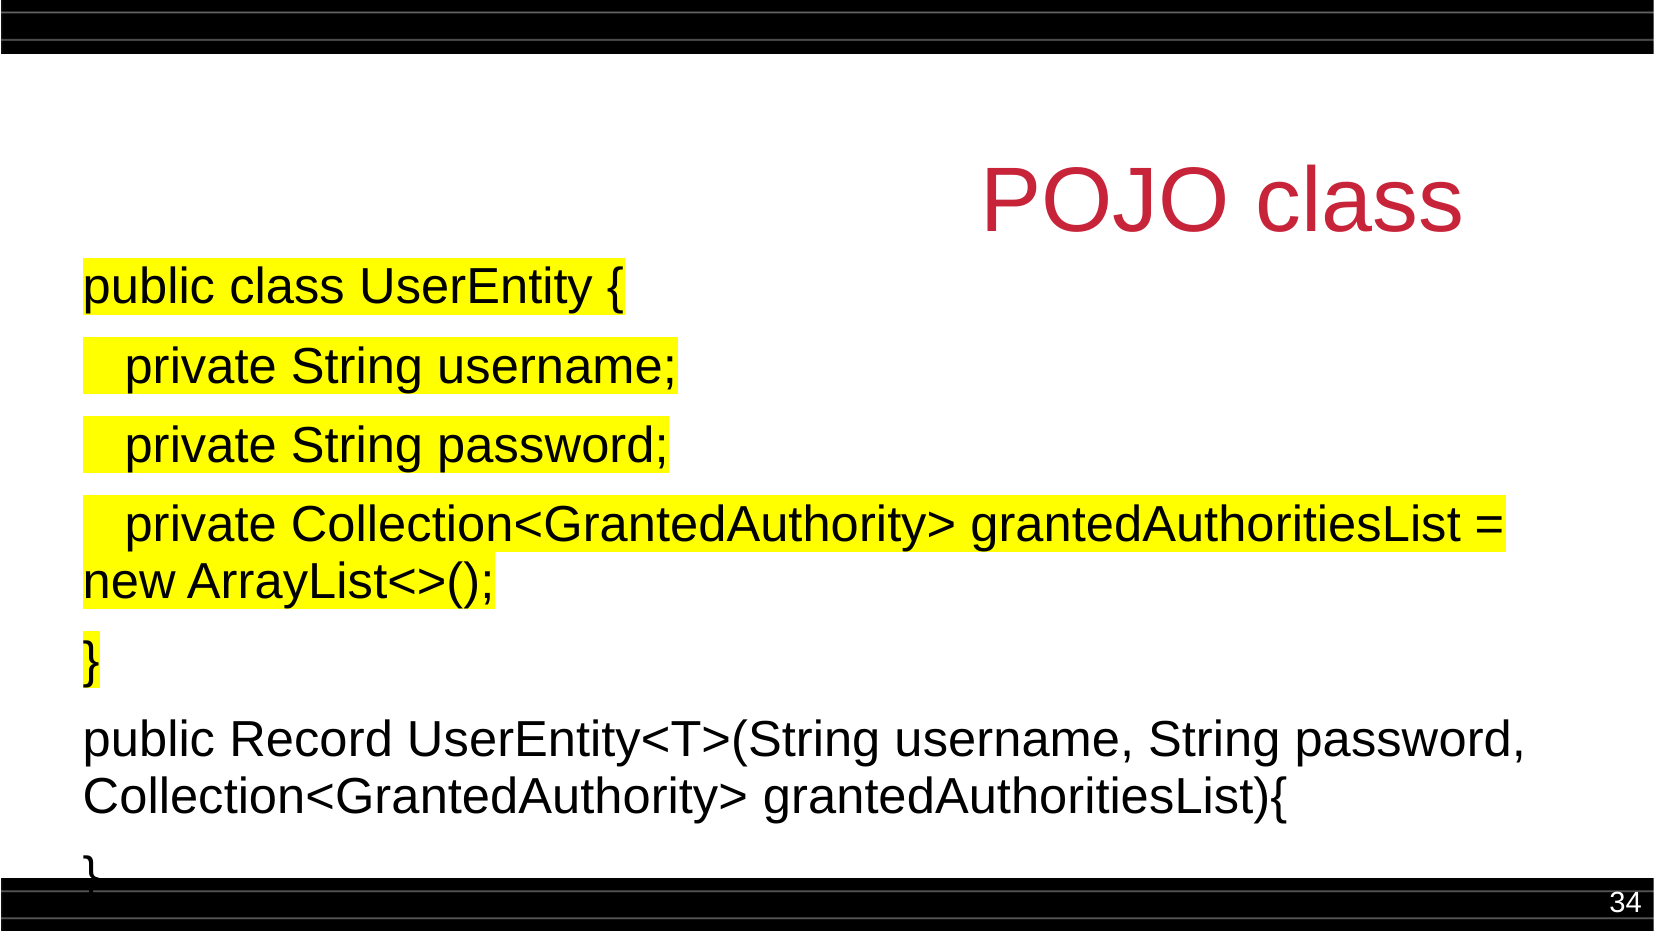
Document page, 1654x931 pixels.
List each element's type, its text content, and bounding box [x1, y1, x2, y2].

picture [1, 878, 1654, 931]
title POJO class [980, 97, 1648, 303]
picture [1, 0, 1654, 54]
list public class UserEntity { private String username; private String password; private Collection<GrantedAuthority> grantedAuthoritiesList = new ArrayList<>(); } public Record UserEntity<T>(String username, String password, Collection<GrantedAuthority> grantedAuthoritiesList){ } [82, 257, 1599, 910]
